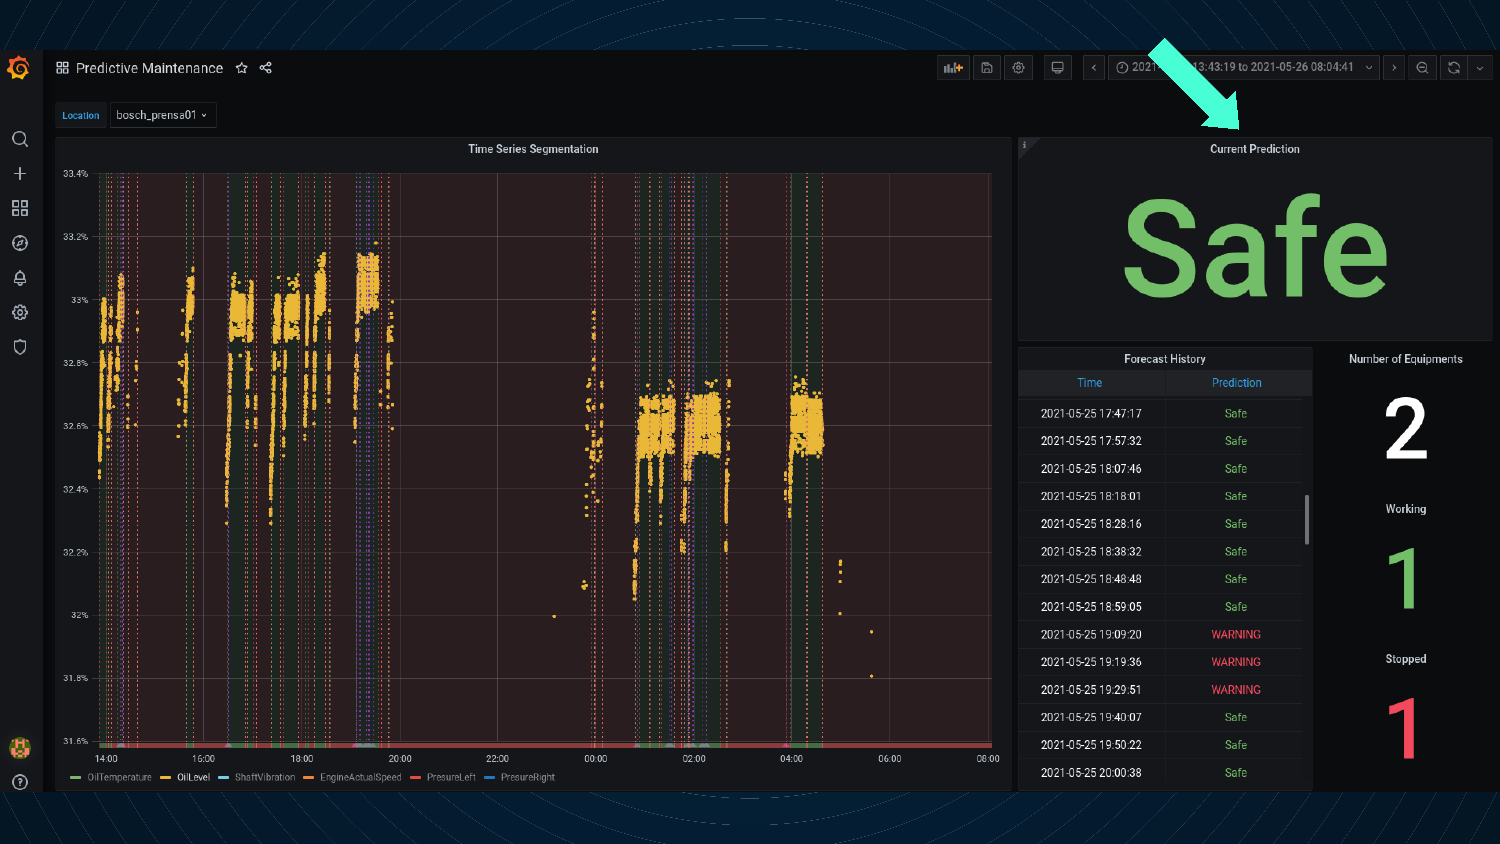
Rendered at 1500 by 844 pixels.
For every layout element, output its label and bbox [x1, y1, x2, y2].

picture [0, 50, 1500, 792]
text_box [1148, 38, 1239, 130]
